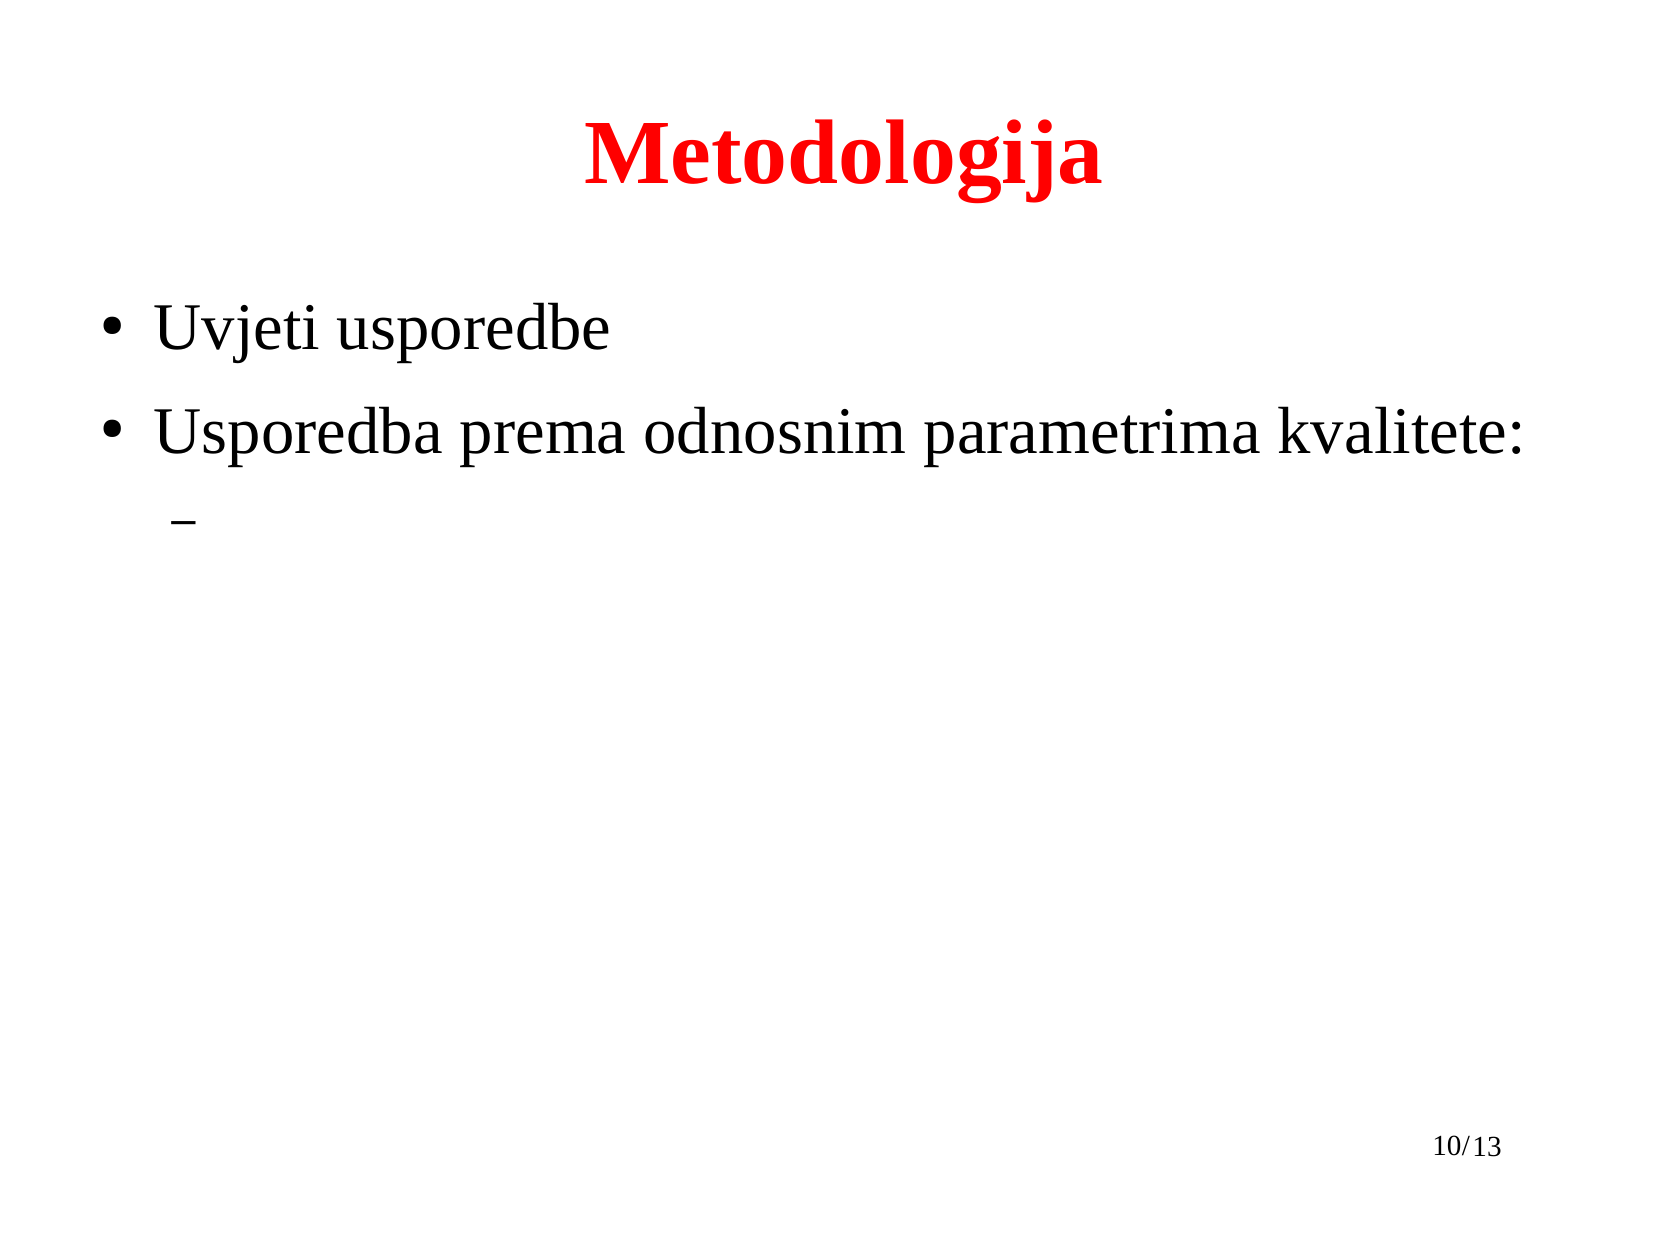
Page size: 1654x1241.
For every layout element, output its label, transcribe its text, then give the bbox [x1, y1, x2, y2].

list Uvjeti usporedbe Usporedba prema odnosnim parametrima kvalitete: [82, 290, 1571, 1010]
title Metodologija [82, 49, 1571, 257]
